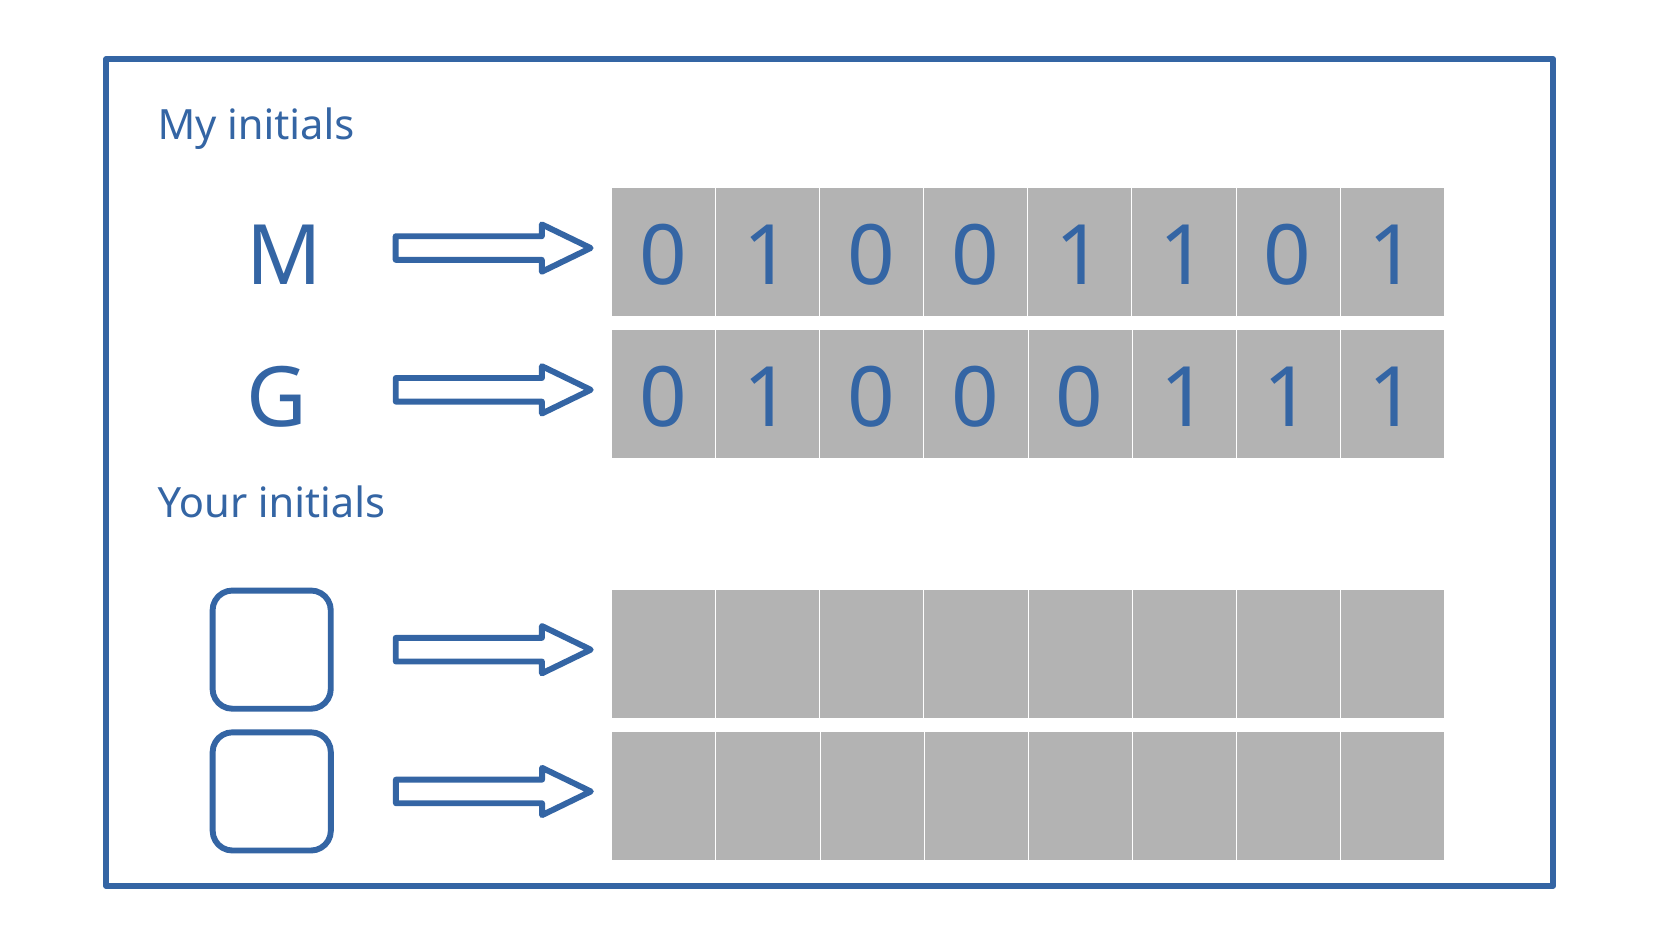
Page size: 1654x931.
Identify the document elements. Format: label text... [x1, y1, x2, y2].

table_header 1 [716, 188, 819, 316]
text_box Your initials [142, 465, 426, 532]
table_header 1 [1028, 188, 1131, 316]
table_header 0 [820, 330, 923, 458]
text_box G [231, 329, 384, 446]
text_box M [231, 187, 384, 305]
table_header 0 [820, 188, 923, 316]
table_header 0 [1029, 330, 1132, 458]
table_header 0 [924, 188, 1027, 316]
table_header [1237, 590, 1340, 718]
table_header [820, 590, 923, 718]
table_header [1029, 732, 1132, 860]
table_header 0 [924, 330, 1028, 458]
table_header [1029, 590, 1132, 718]
table_header [1133, 590, 1236, 718]
table_header [716, 590, 819, 718]
table_header 0 [612, 330, 715, 458]
table_header [716, 732, 820, 860]
table_header 0 [1237, 188, 1340, 316]
text_box My initials [142, 87, 414, 166]
table_header [924, 590, 1028, 718]
table_header 1 [1341, 188, 1444, 316]
table_header [1133, 732, 1236, 860]
table_header [1237, 732, 1340, 860]
table_header [1341, 732, 1444, 860]
table_header 1 [1132, 188, 1236, 316]
table_header 1 [716, 330, 819, 458]
table_header [925, 732, 1028, 860]
table_header [612, 732, 715, 860]
table_header 0 [612, 188, 715, 316]
table_header [1341, 590, 1444, 718]
table_header 1 [1133, 330, 1236, 458]
table_header [612, 590, 715, 718]
table_header 1 [1237, 330, 1340, 458]
table_header [821, 732, 924, 860]
table_header 1 [1341, 330, 1444, 458]
